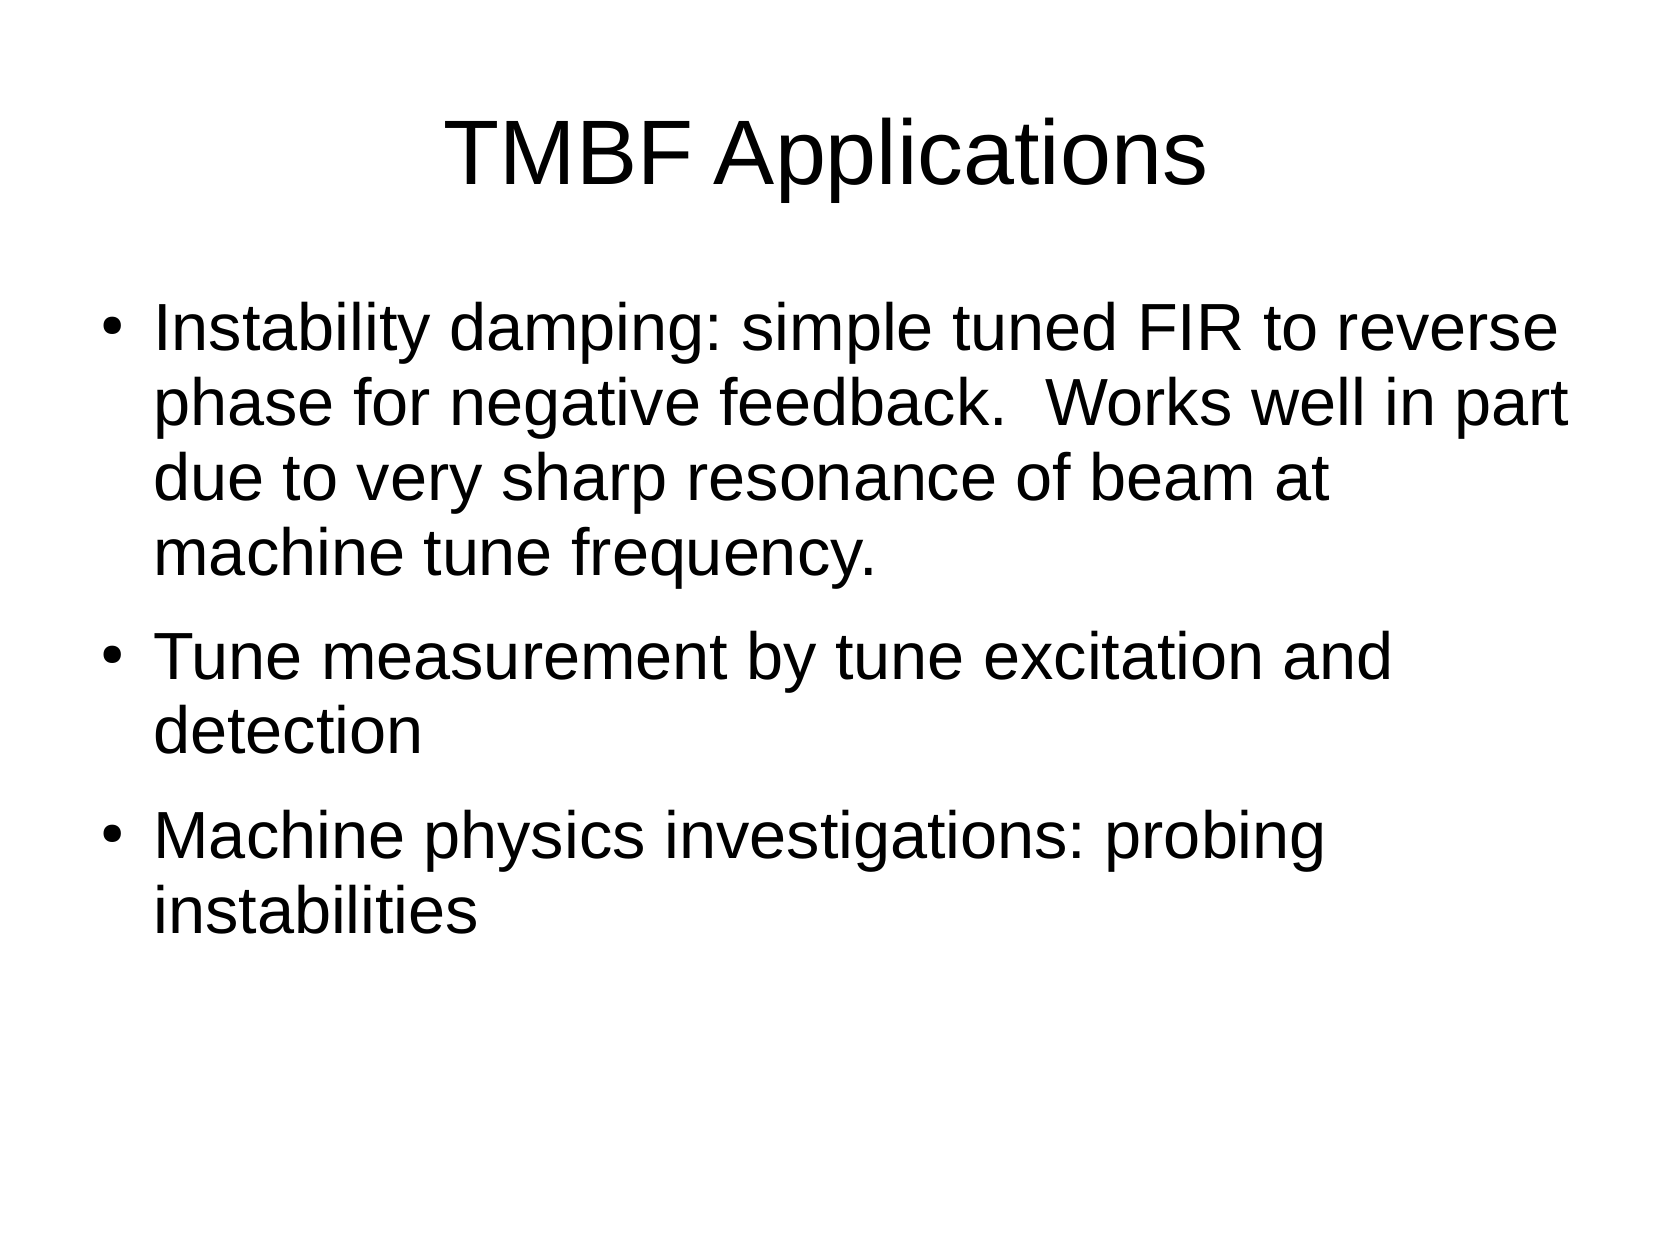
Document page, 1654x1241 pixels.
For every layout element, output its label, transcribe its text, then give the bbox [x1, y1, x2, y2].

title TMBF Applications [82, 49, 1571, 257]
list Instability damping: simple tuned FIR to reverse phase for negative feedback. Works well in part due to very sharp resonance of beam at machine tune frequency. Tune measurement by tune excitation and detection Machine physics investigations: probing instabilities [82, 290, 1571, 1010]
